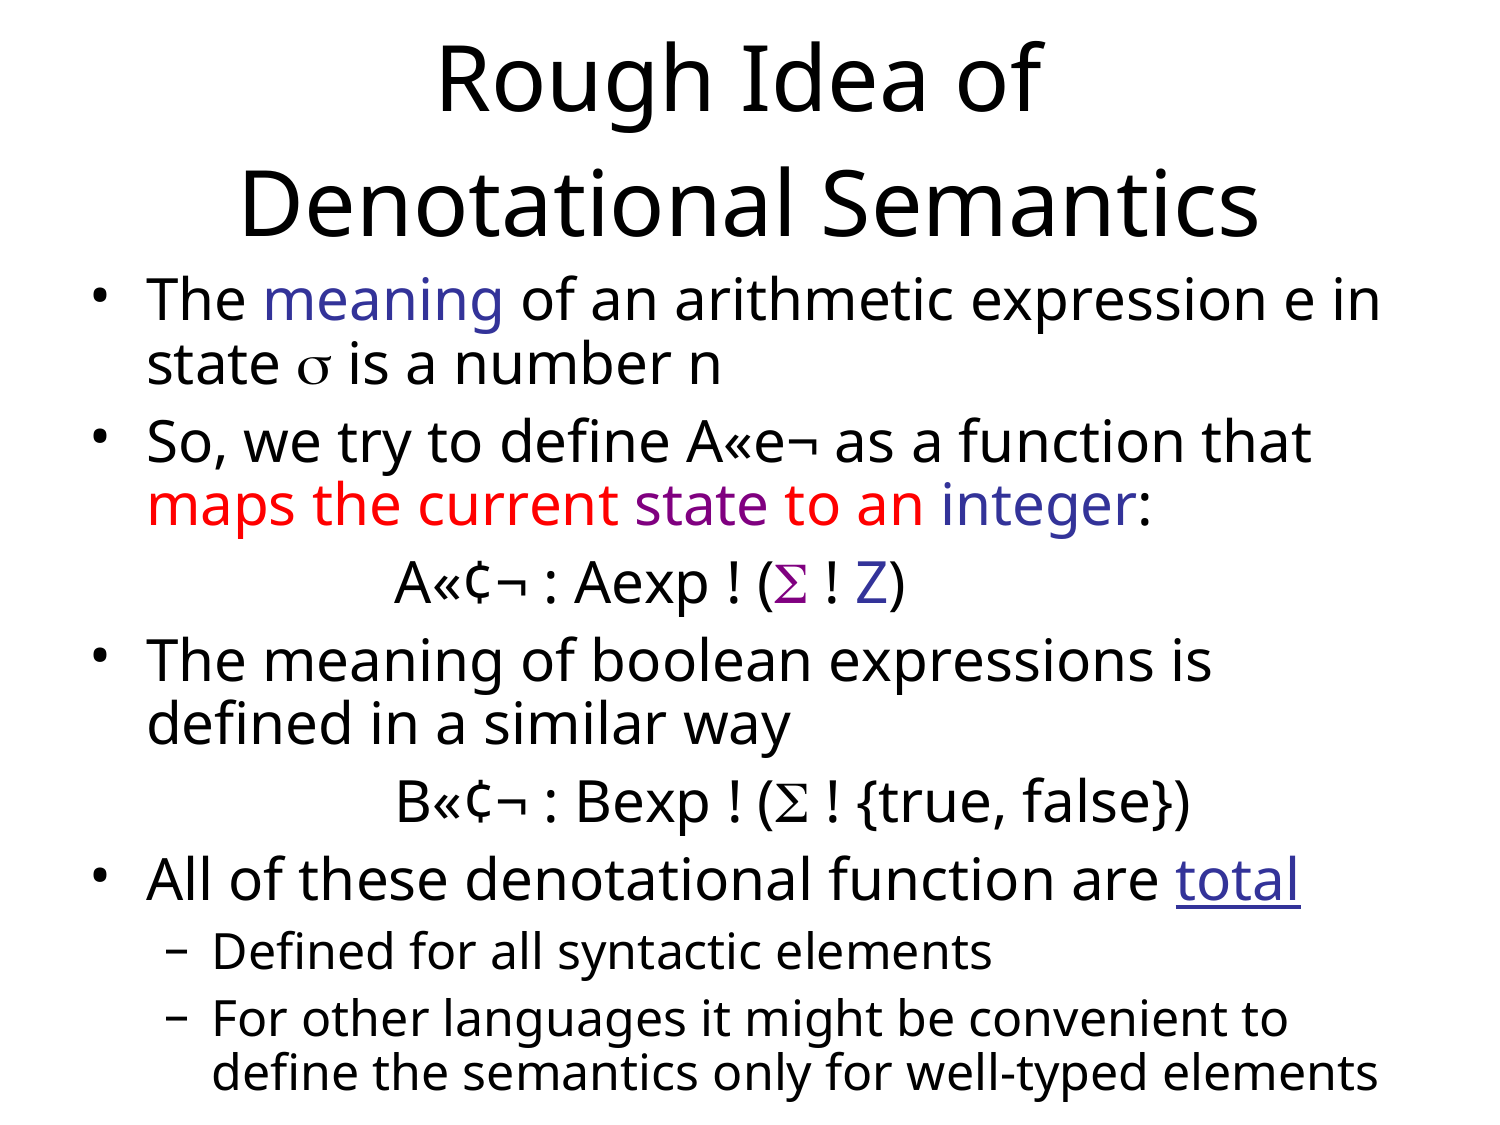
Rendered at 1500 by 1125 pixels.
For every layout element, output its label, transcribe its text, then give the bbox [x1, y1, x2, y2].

title Rough Idea of Denotational Semantics [75, 24, 1426, 254]
list The meaning of an arithmetic expression e in state  is a number n So, we try to define A«e¬ as a function that maps the current state to an integer: A«¢¬ : Aexp ! ( ! Z) The meaning of boolean expressions is defined in a similar way B«¢¬ : Bexp ! ( ! {true, false}) All of these denotational function are total Defined for all syntactic elements For other languages it might be convenient to define the semantics only for well-typed elements [75, 262, 1426, 1088]
